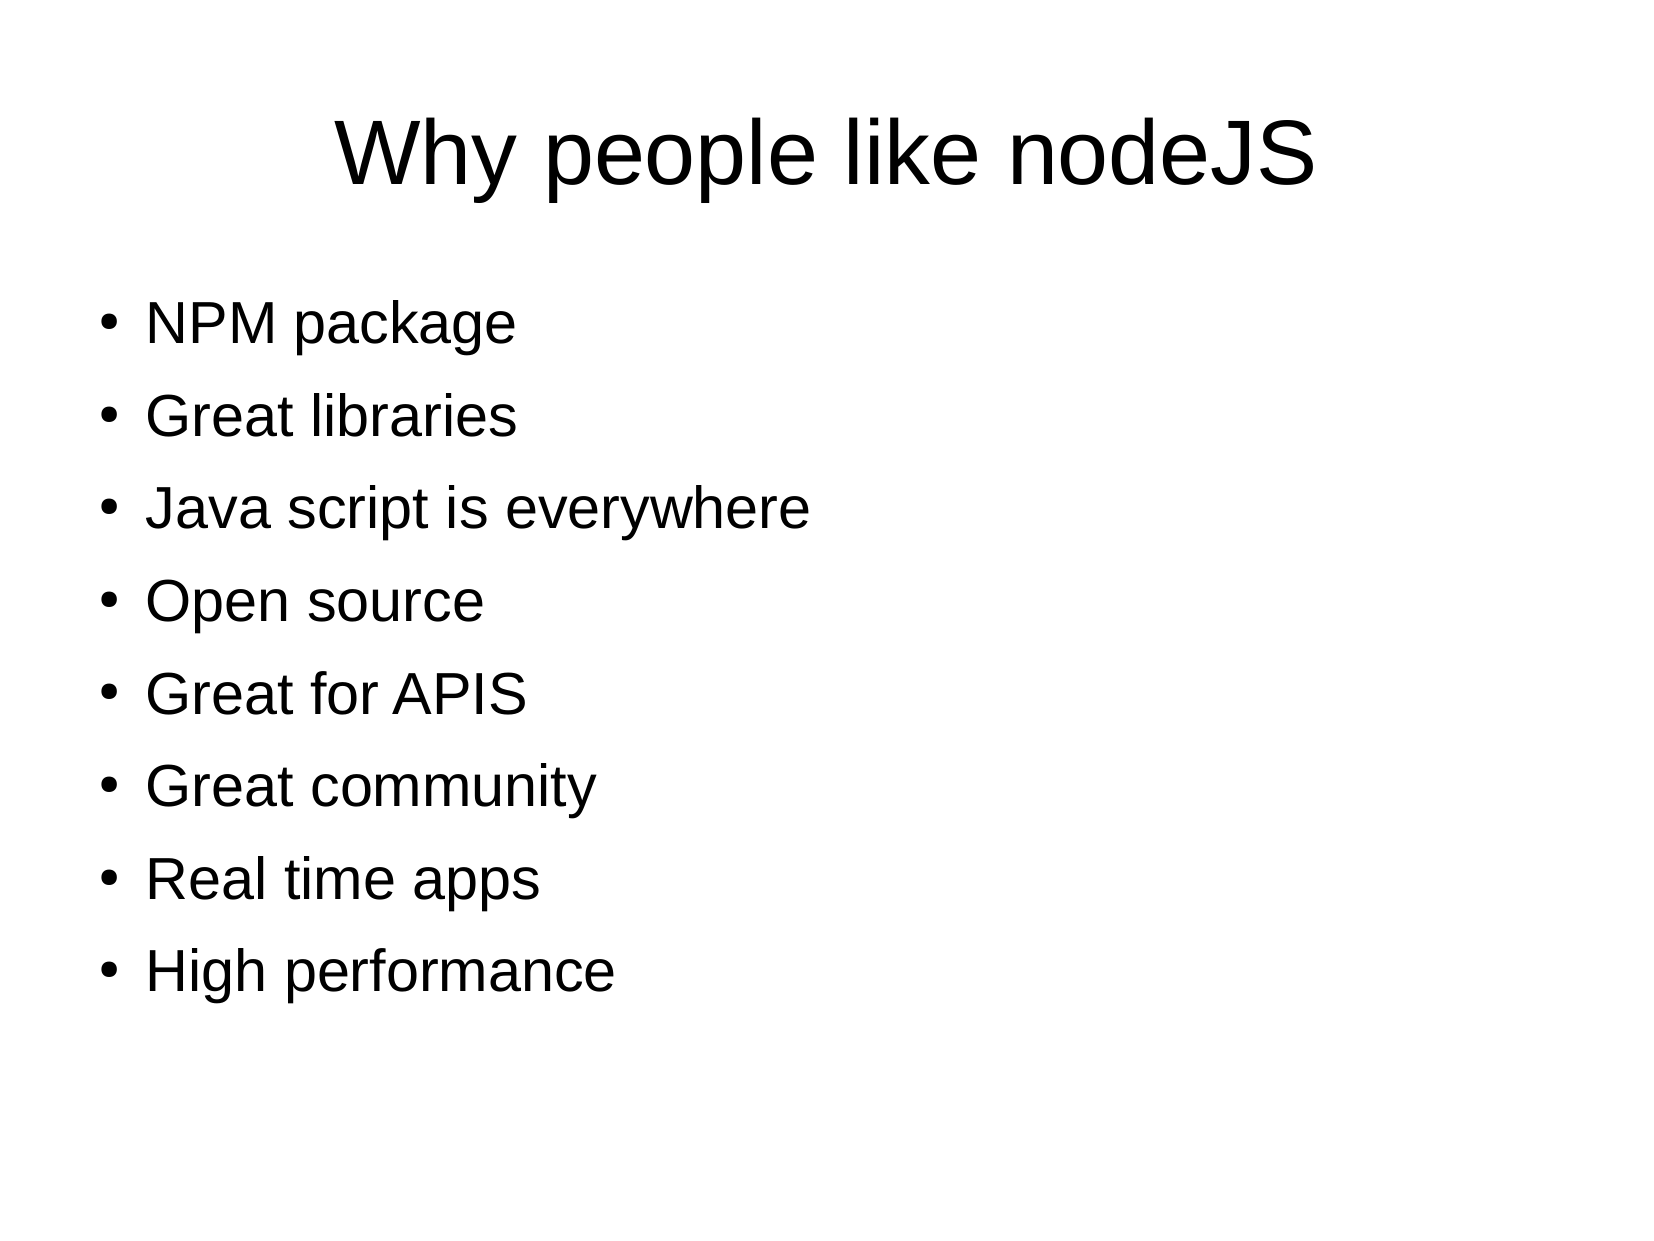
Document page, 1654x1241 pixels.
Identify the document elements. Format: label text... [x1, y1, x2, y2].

title Why people like nodeJS [82, 49, 1571, 257]
list NPM package Great libraries Java script is everywhere Open source Great for APIS Great community Real time apps High performance [82, 290, 1571, 1010]
